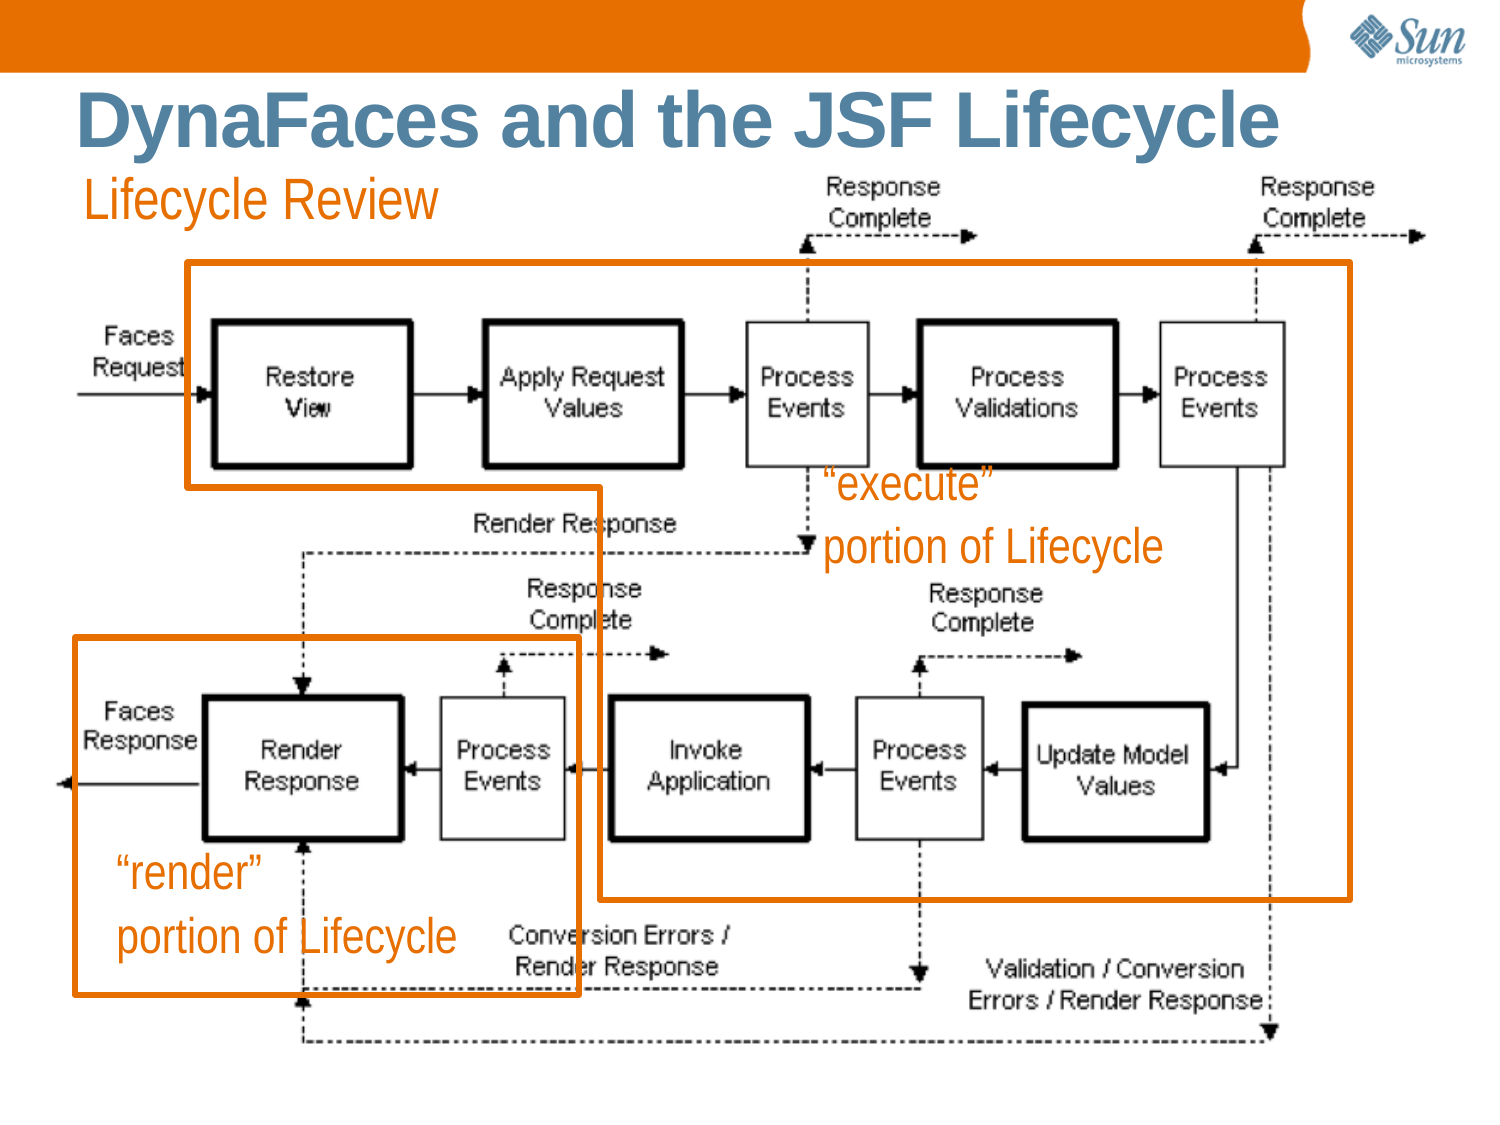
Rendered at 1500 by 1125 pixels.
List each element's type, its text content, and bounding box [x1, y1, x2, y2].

picture [37, 167, 1463, 1088]
picture [0, 0, 1500, 75]
text_box Lifecycle Review [83, 174, 1351, 242]
text_box “render” portion of Lifecycle [116, 850, 459, 973]
text_box “execute” portion of Lifecycle [822, 460, 1165, 584]
list [64, 257, 1402, 1017]
title DynaFaces and the JSF Lifecycle [75, 83, 1437, 188]
